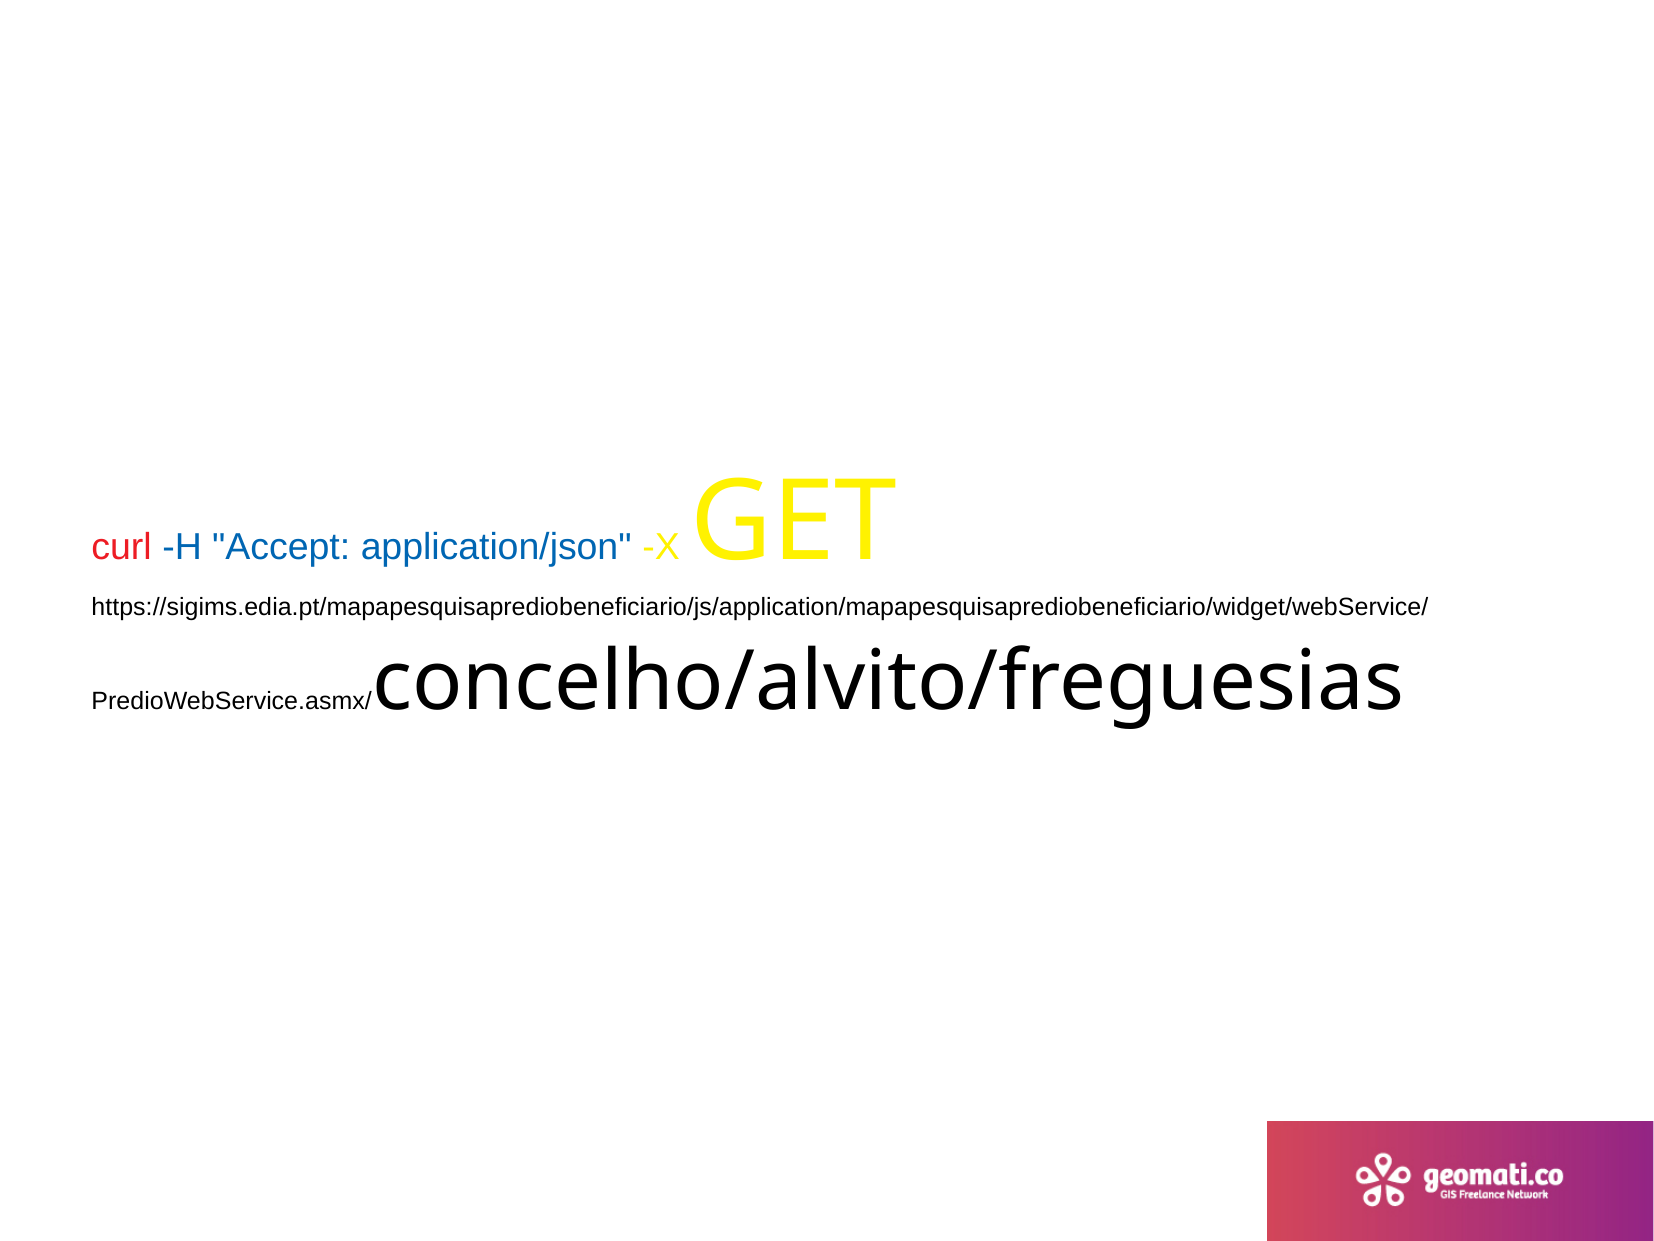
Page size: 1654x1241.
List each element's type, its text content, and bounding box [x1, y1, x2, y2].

text_box curl -H "Accept: application/json" -X GET https://sigims.edia.pt/mapapesquisaprediobeneficiario/js/application/mapapesquisaprediobeneficiario/widget/webService/PredioWebService.asmx/concelho/alvito/freguesias [76, 431, 1601, 741]
picture [1267, 1121, 1654, 1241]
